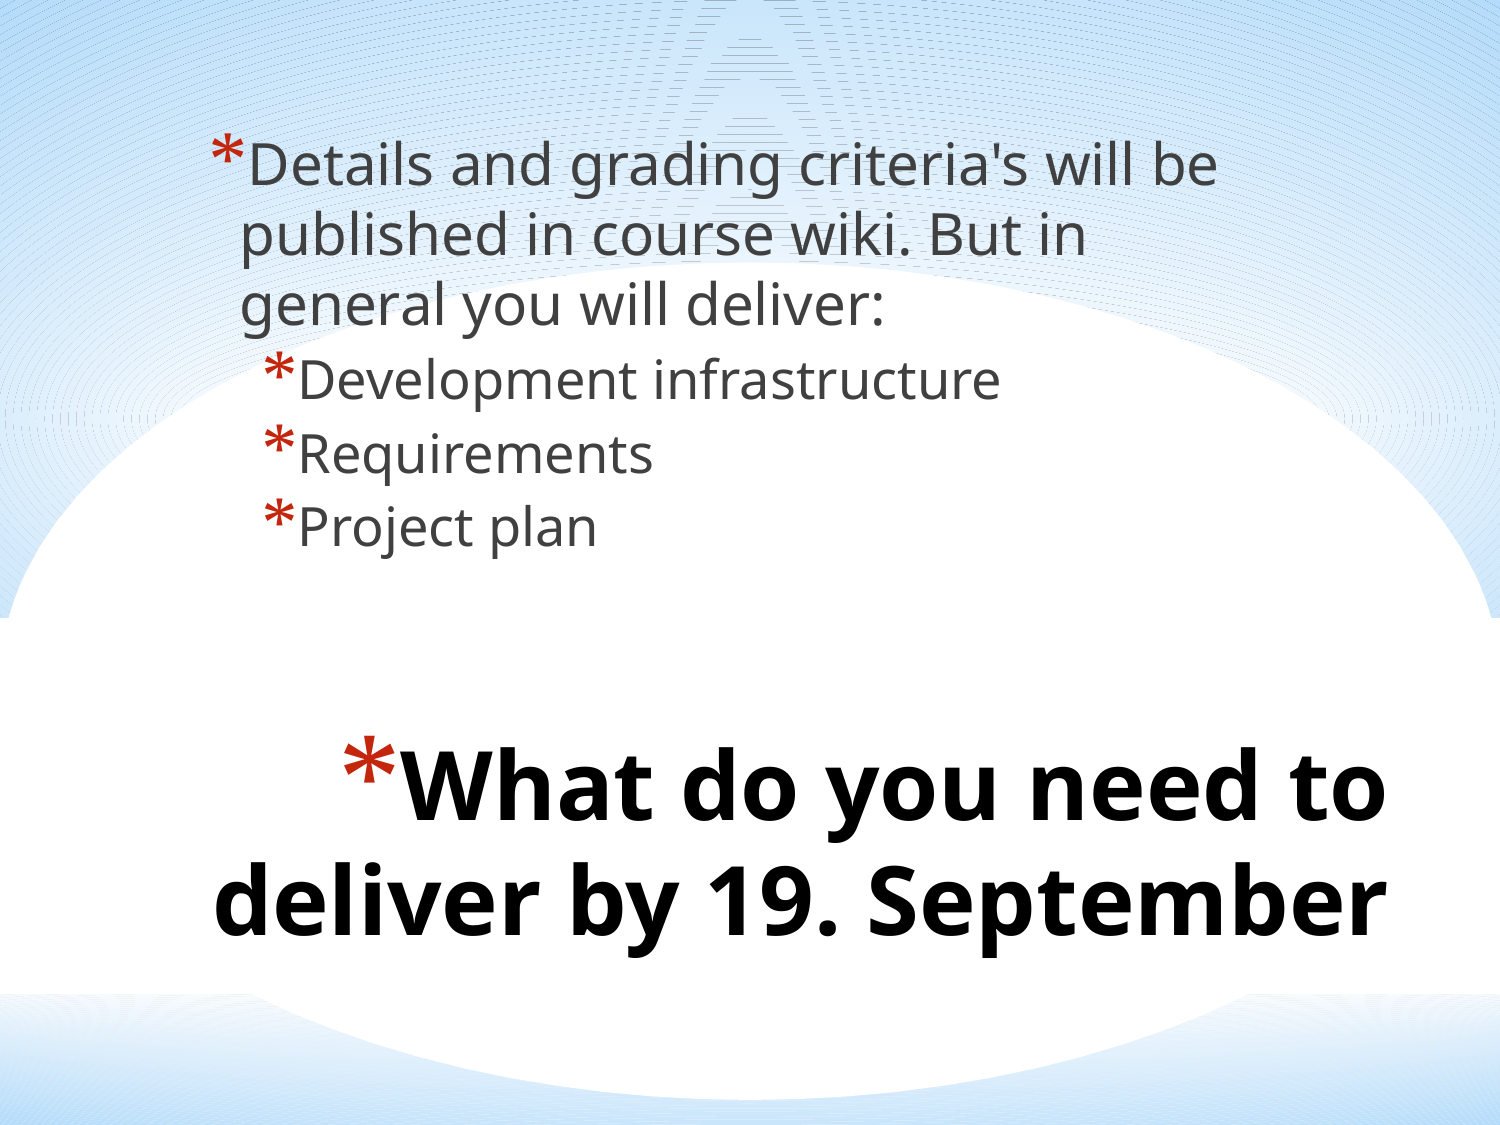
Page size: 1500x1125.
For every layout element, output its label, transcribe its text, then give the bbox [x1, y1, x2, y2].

list Details and grading criteria's will be published in course wiki. But in general you will deliver: Development infrastructure Requirements Project plan [187, 120, 1238, 690]
title What do you need to deliver by 19. September [144, 717, 1405, 905]
